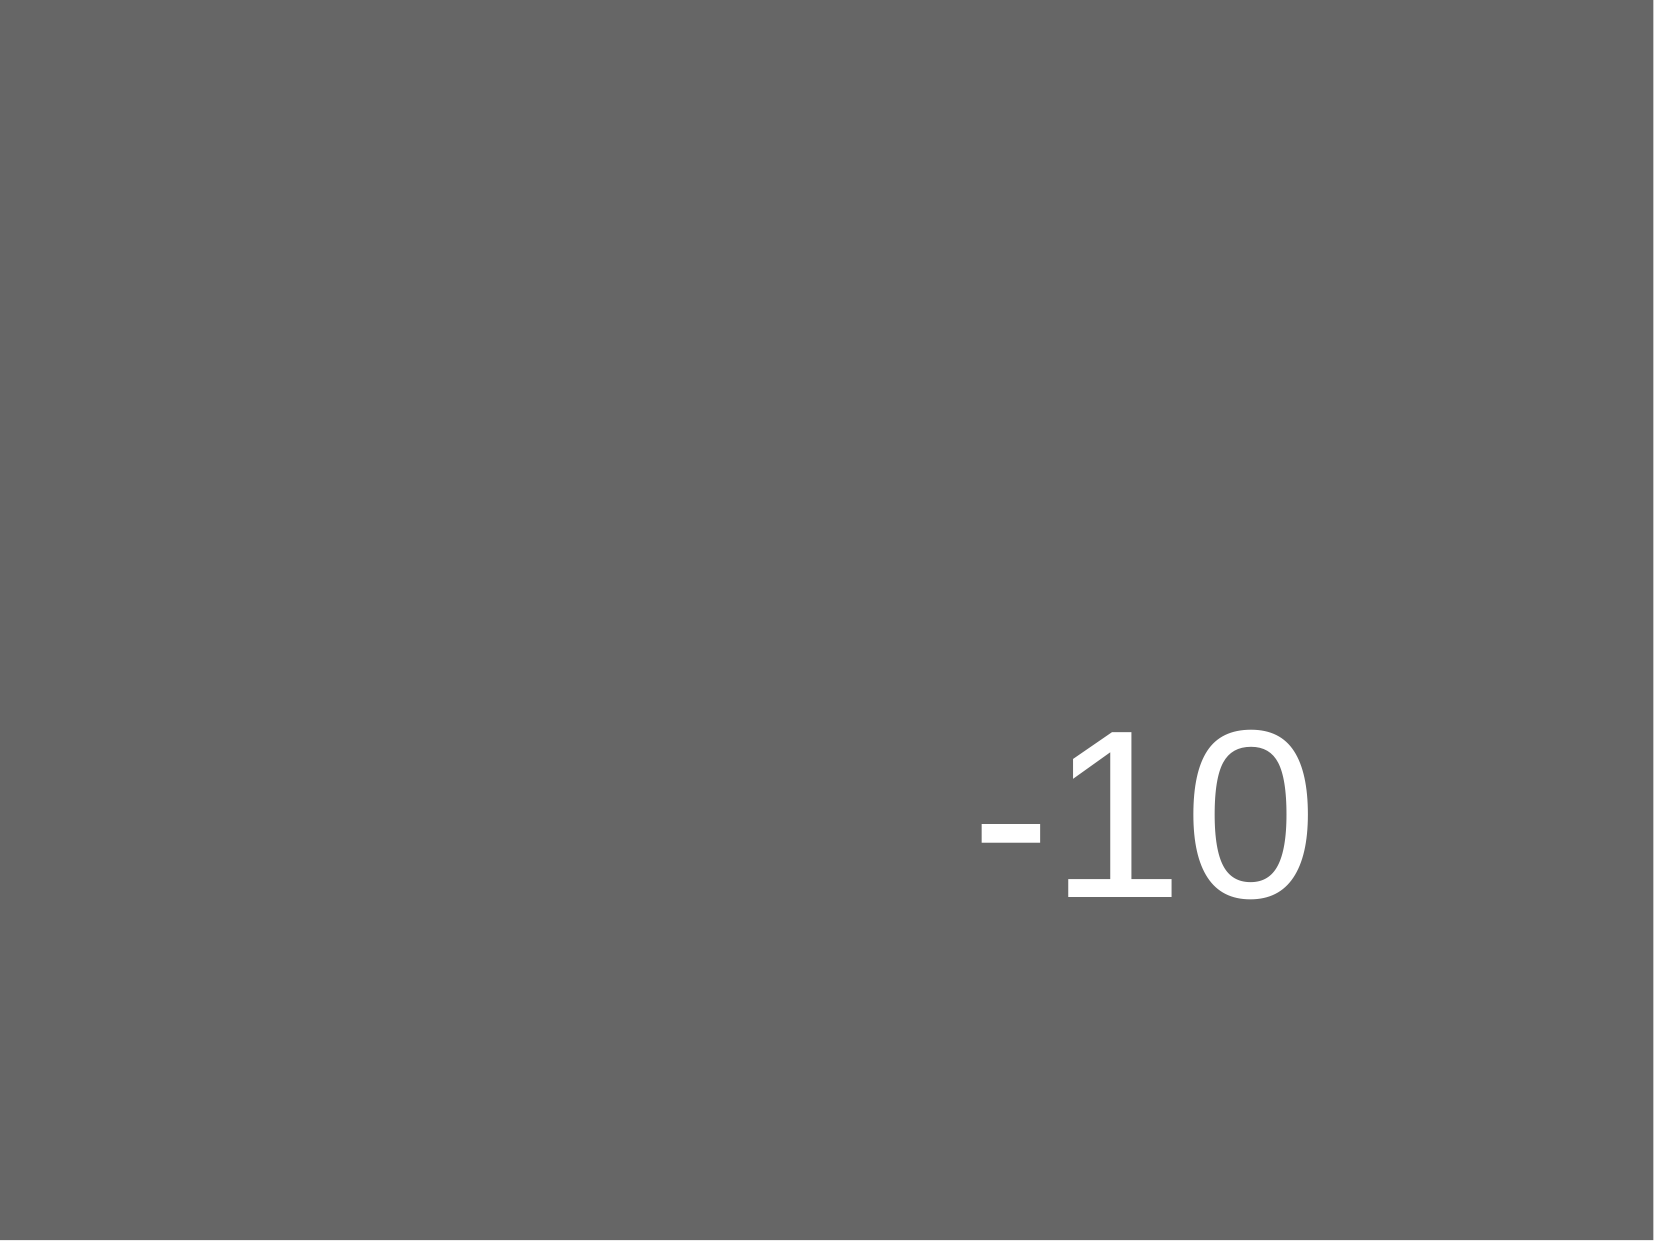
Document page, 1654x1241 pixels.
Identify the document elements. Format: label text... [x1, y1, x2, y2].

text_box -10 [956, 673, 1583, 956]
text_box [0, 0, 1654, 1241]
